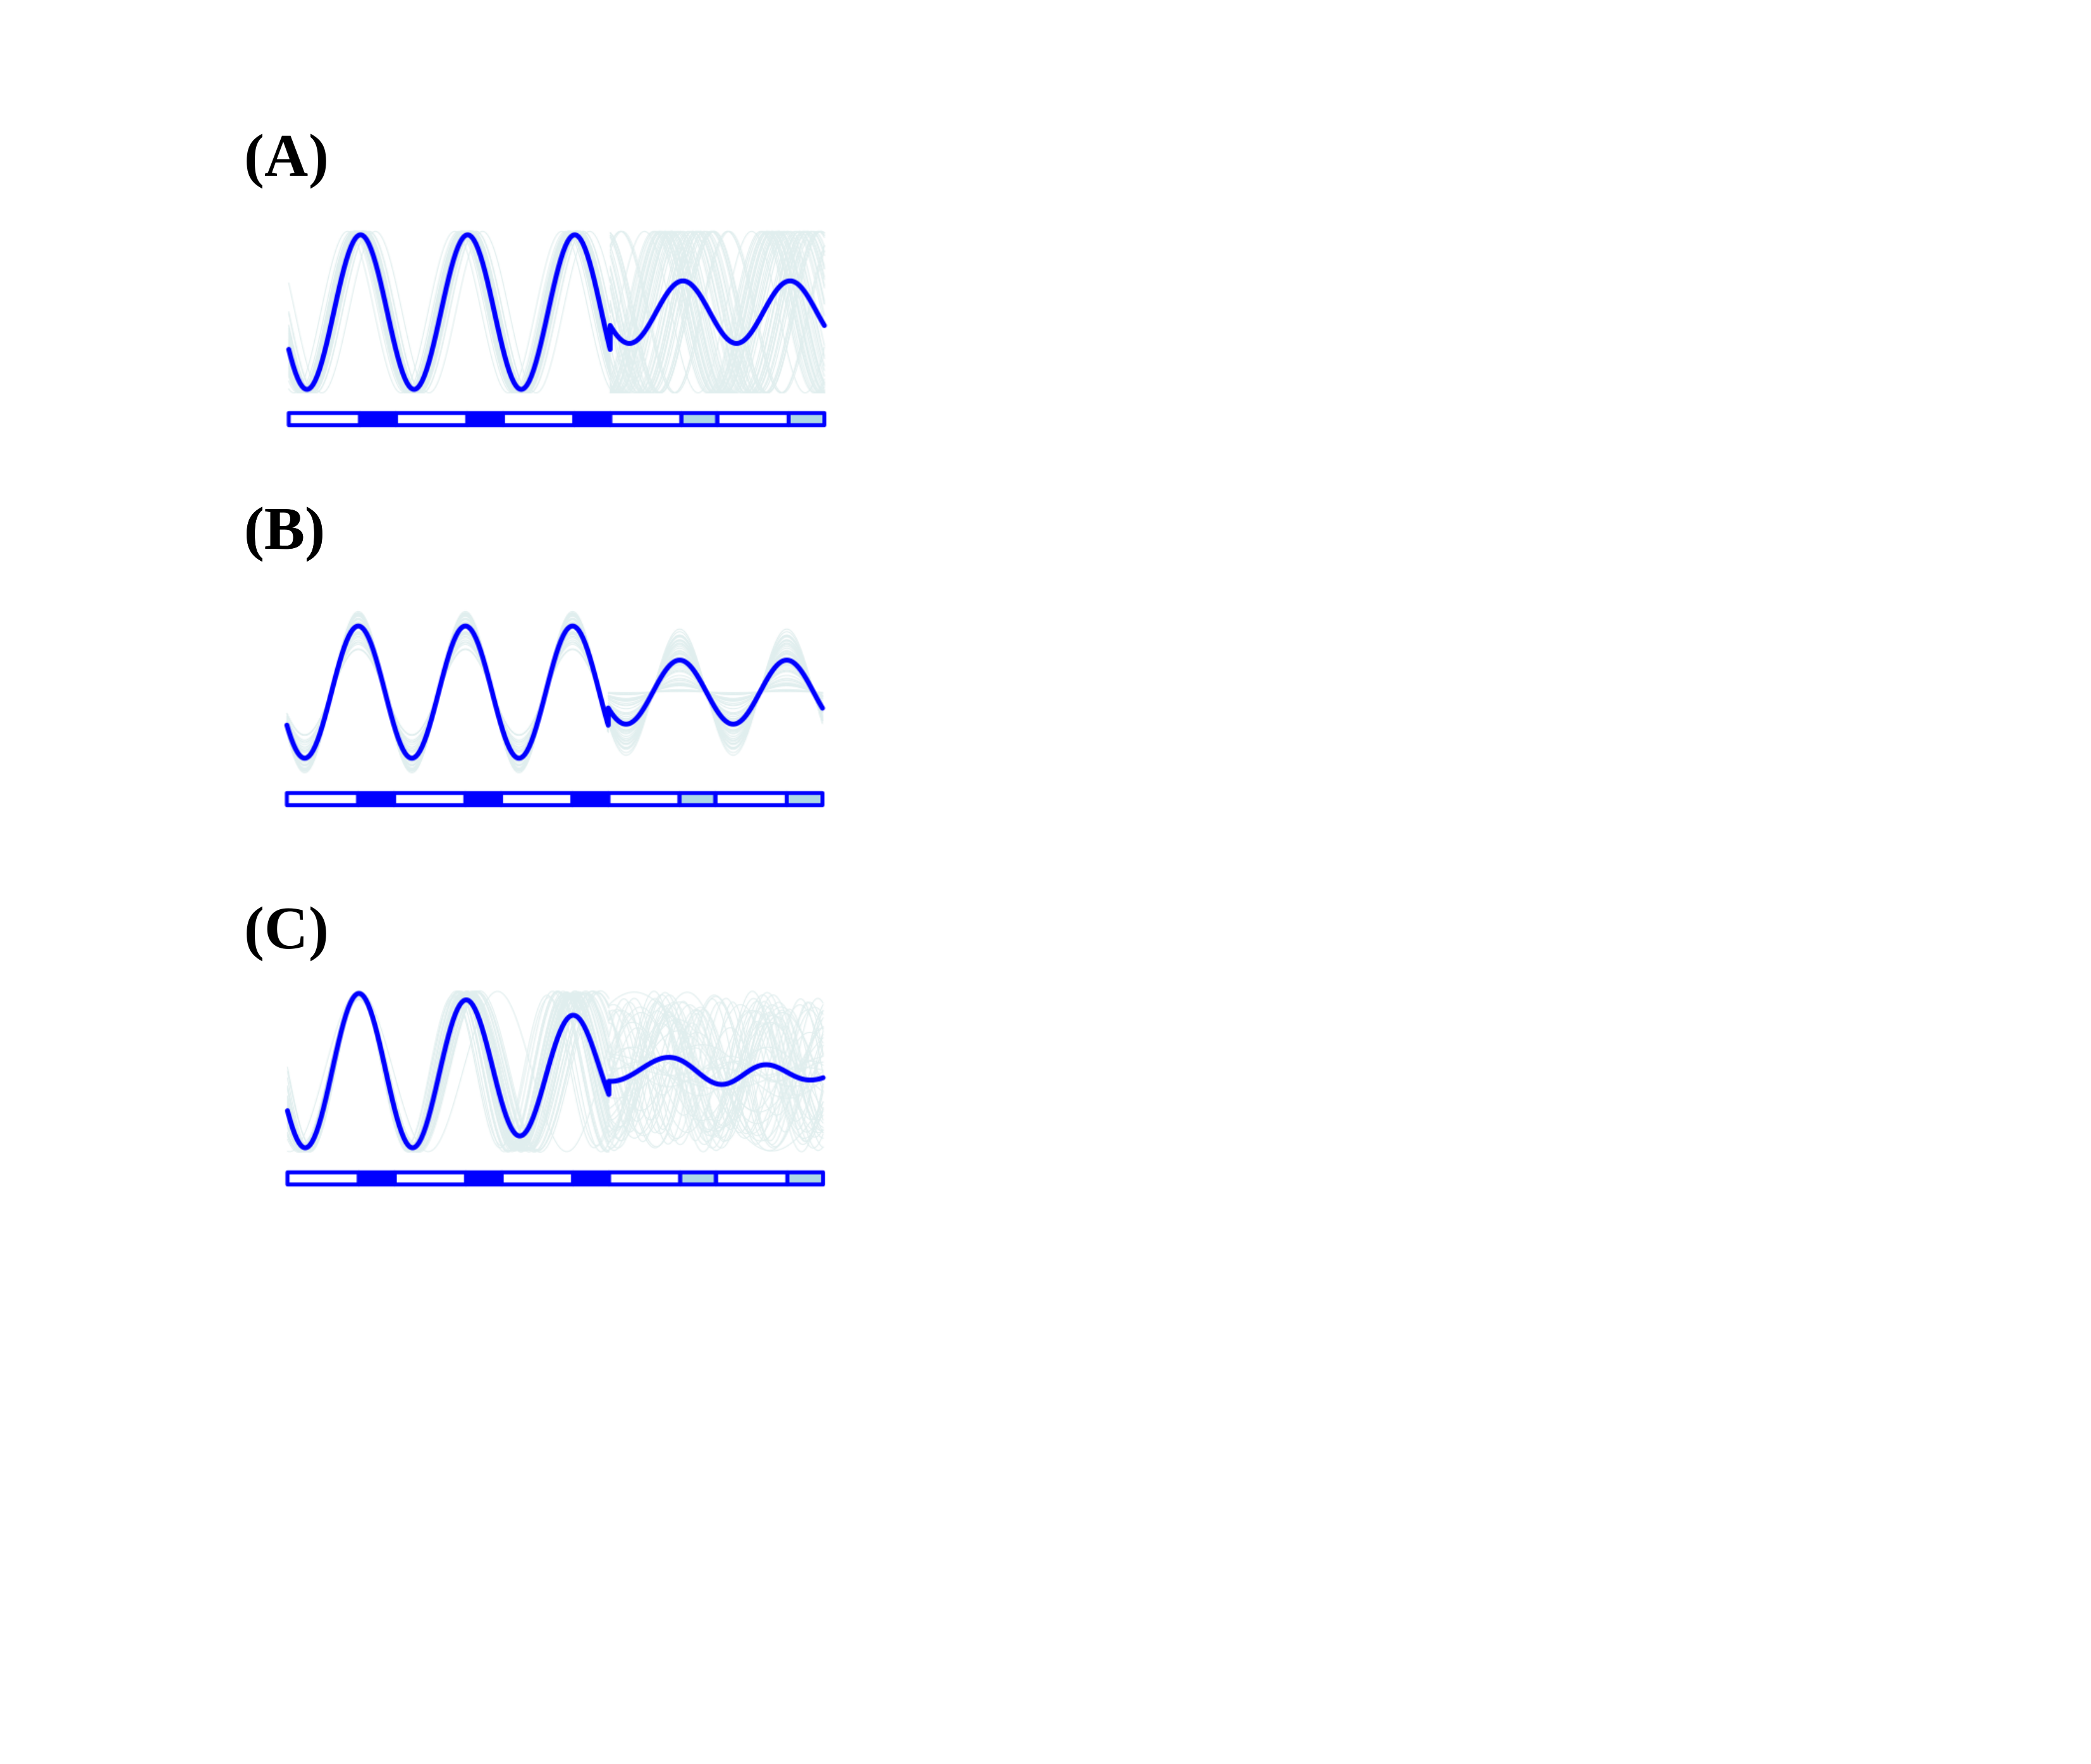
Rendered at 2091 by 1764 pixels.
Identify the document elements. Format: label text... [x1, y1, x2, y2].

text_box (C) [220, 890, 454, 967]
picture [188, 104, 886, 1300]
text_box (A) [220, 117, 454, 194]
text_box (B) [220, 491, 454, 568]
